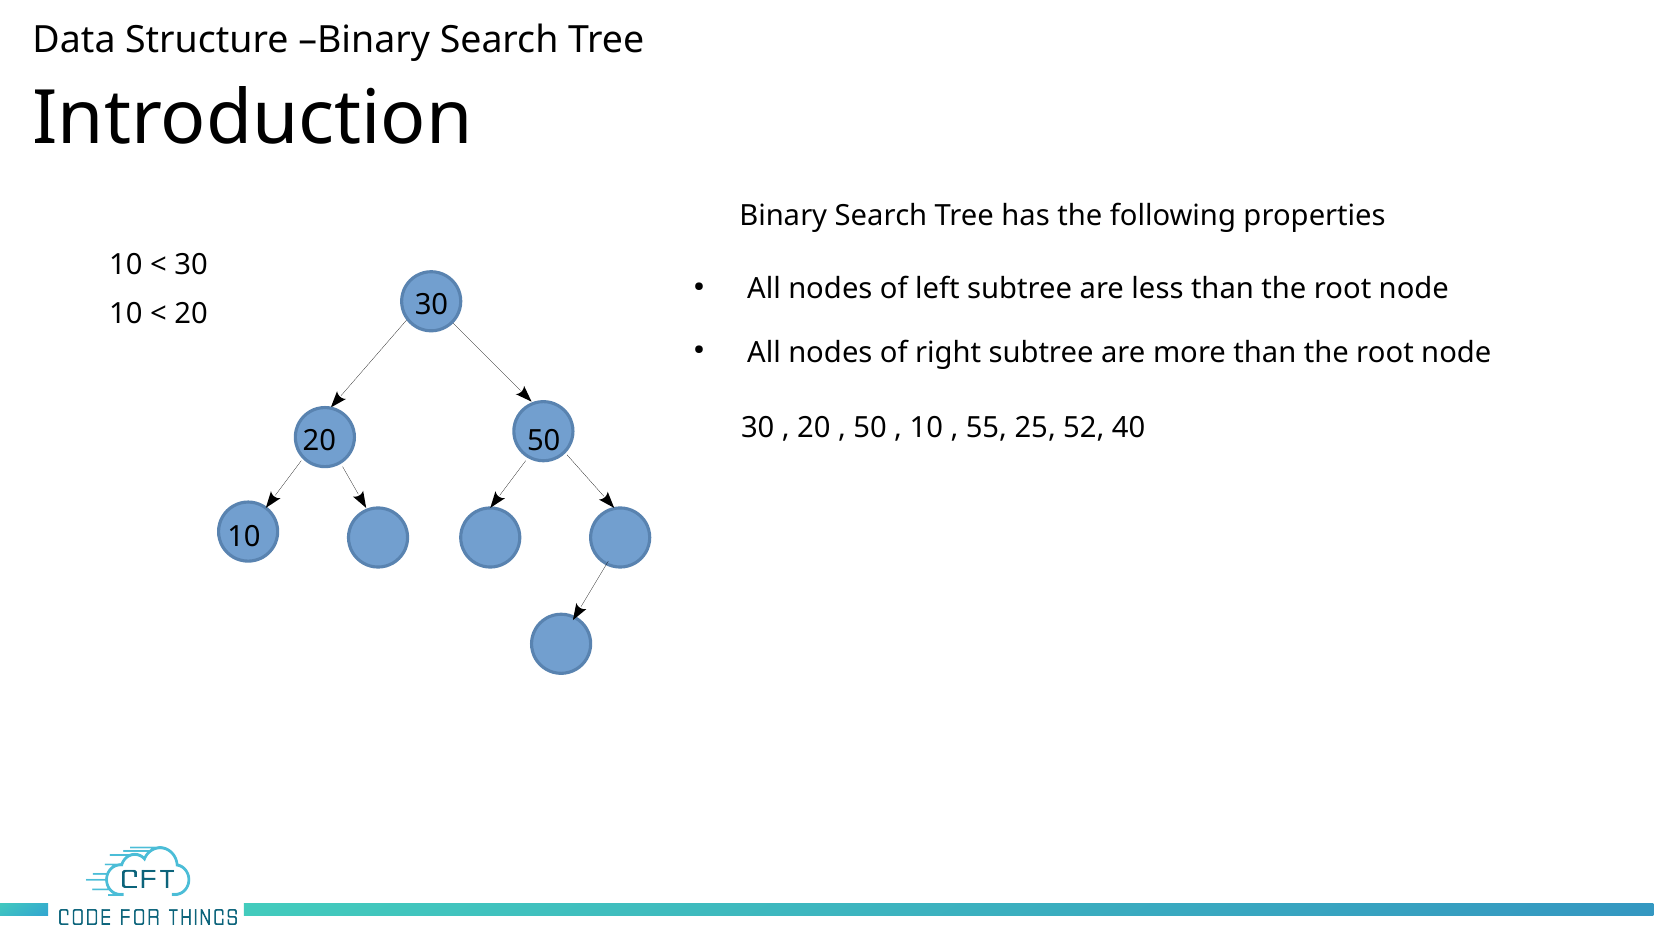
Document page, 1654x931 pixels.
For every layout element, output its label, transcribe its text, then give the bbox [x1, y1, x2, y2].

text_box [460, 507, 520, 568]
text_box [413, 325, 449, 331]
text_box [311, 407, 339, 411]
text_box [231, 502, 265, 507]
text_box [590, 507, 650, 568]
text_box 20 [287, 411, 367, 461]
text_box [234, 558, 262, 562]
text_box 10 < 20 [94, 285, 251, 335]
text_box 30 [400, 275, 479, 325]
text_box 50 [512, 411, 591, 461]
text_box 10 < 30 [94, 236, 251, 285]
text_box Binary Search Tree has the following properties [653, 177, 1642, 237]
picture [59, 846, 237, 925]
title Data Structure –Binary Search Tree Introduction [32, 12, 1184, 166]
text_box [307, 461, 343, 467]
text_box [531, 614, 591, 674]
text_box All nodes of left subtree are less than the root node All nodes of right subtree are more than the root node [661, 259, 1650, 368]
text_box 30 , 20 , 50 , 10 , 55, 25, 52, 40 [726, 390, 1252, 449]
text_box [417, 271, 445, 275]
text_box [521, 401, 565, 411]
text_box 10 [212, 507, 291, 558]
text_box [348, 507, 408, 568]
